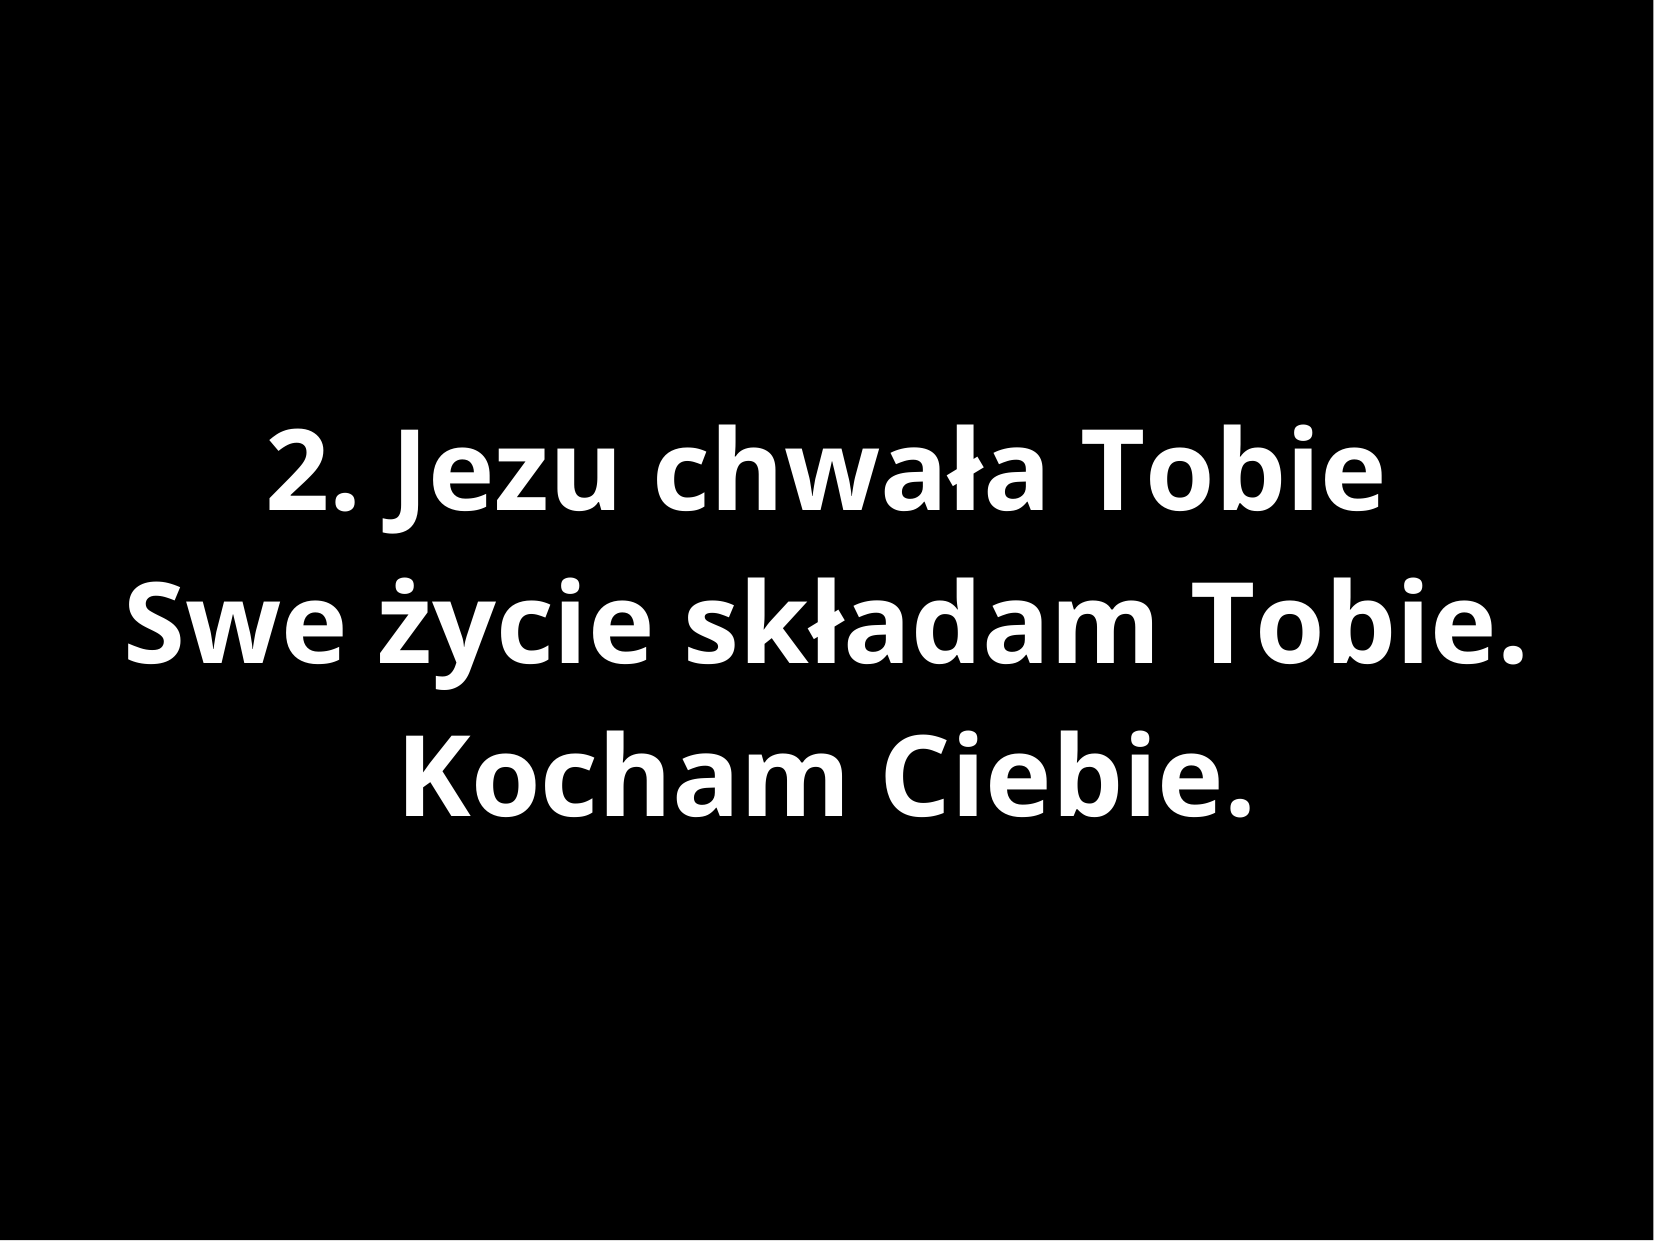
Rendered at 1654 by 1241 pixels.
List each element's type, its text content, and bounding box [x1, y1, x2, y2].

title 2. Jezu chwała Tobie Swe życie składam Tobie. Kocham Ciebie. [0, 0, 1654, 1241]
